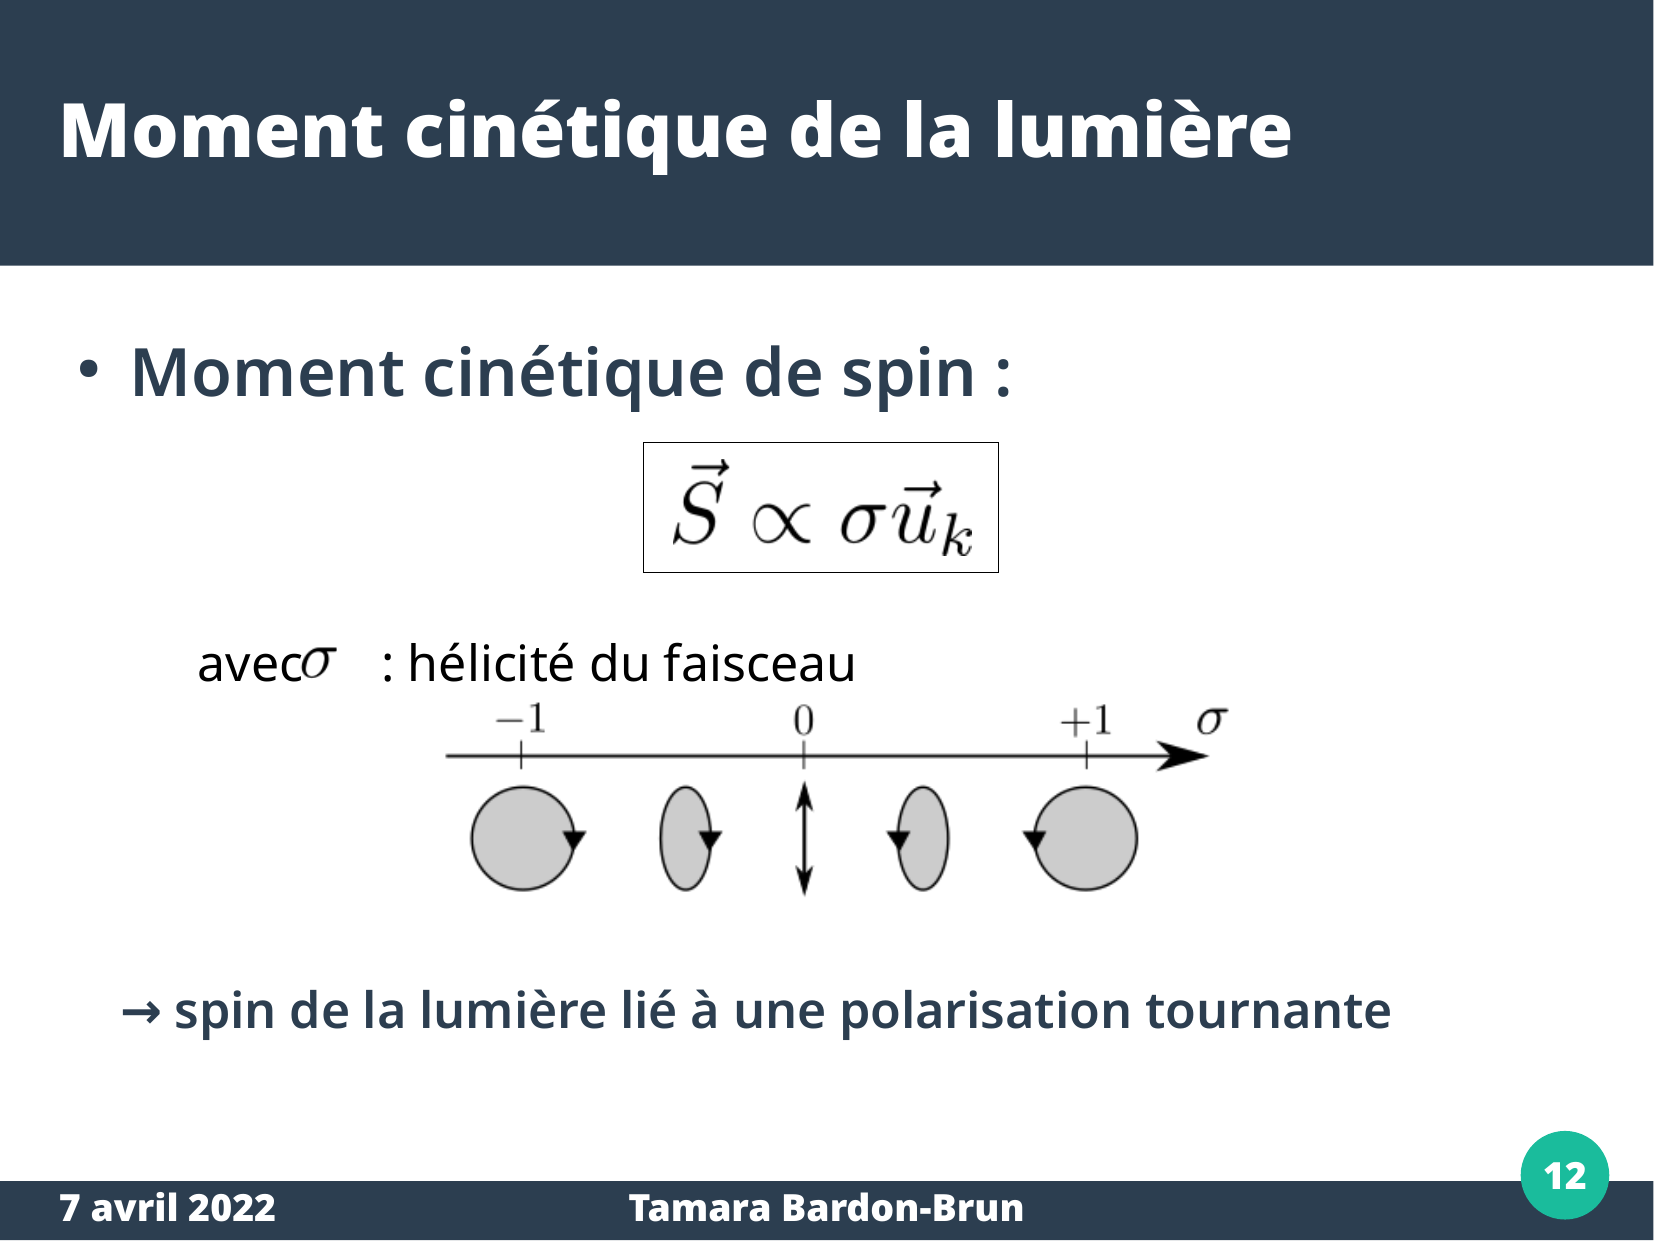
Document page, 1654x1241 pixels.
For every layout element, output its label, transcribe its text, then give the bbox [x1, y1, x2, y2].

text_box avec : hélicité du faisceau [183, 620, 963, 761]
picture [289, 640, 337, 688]
list → spin de la lumière lié à une polarisation tournante [59, 975, 1595, 1093]
picture [418, 696, 1236, 899]
title Moment cinétique de la lumière [59, 49, 1595, 207]
list Moment cinétique de spin : [59, 324, 1595, 720]
picture [673, 459, 972, 556]
